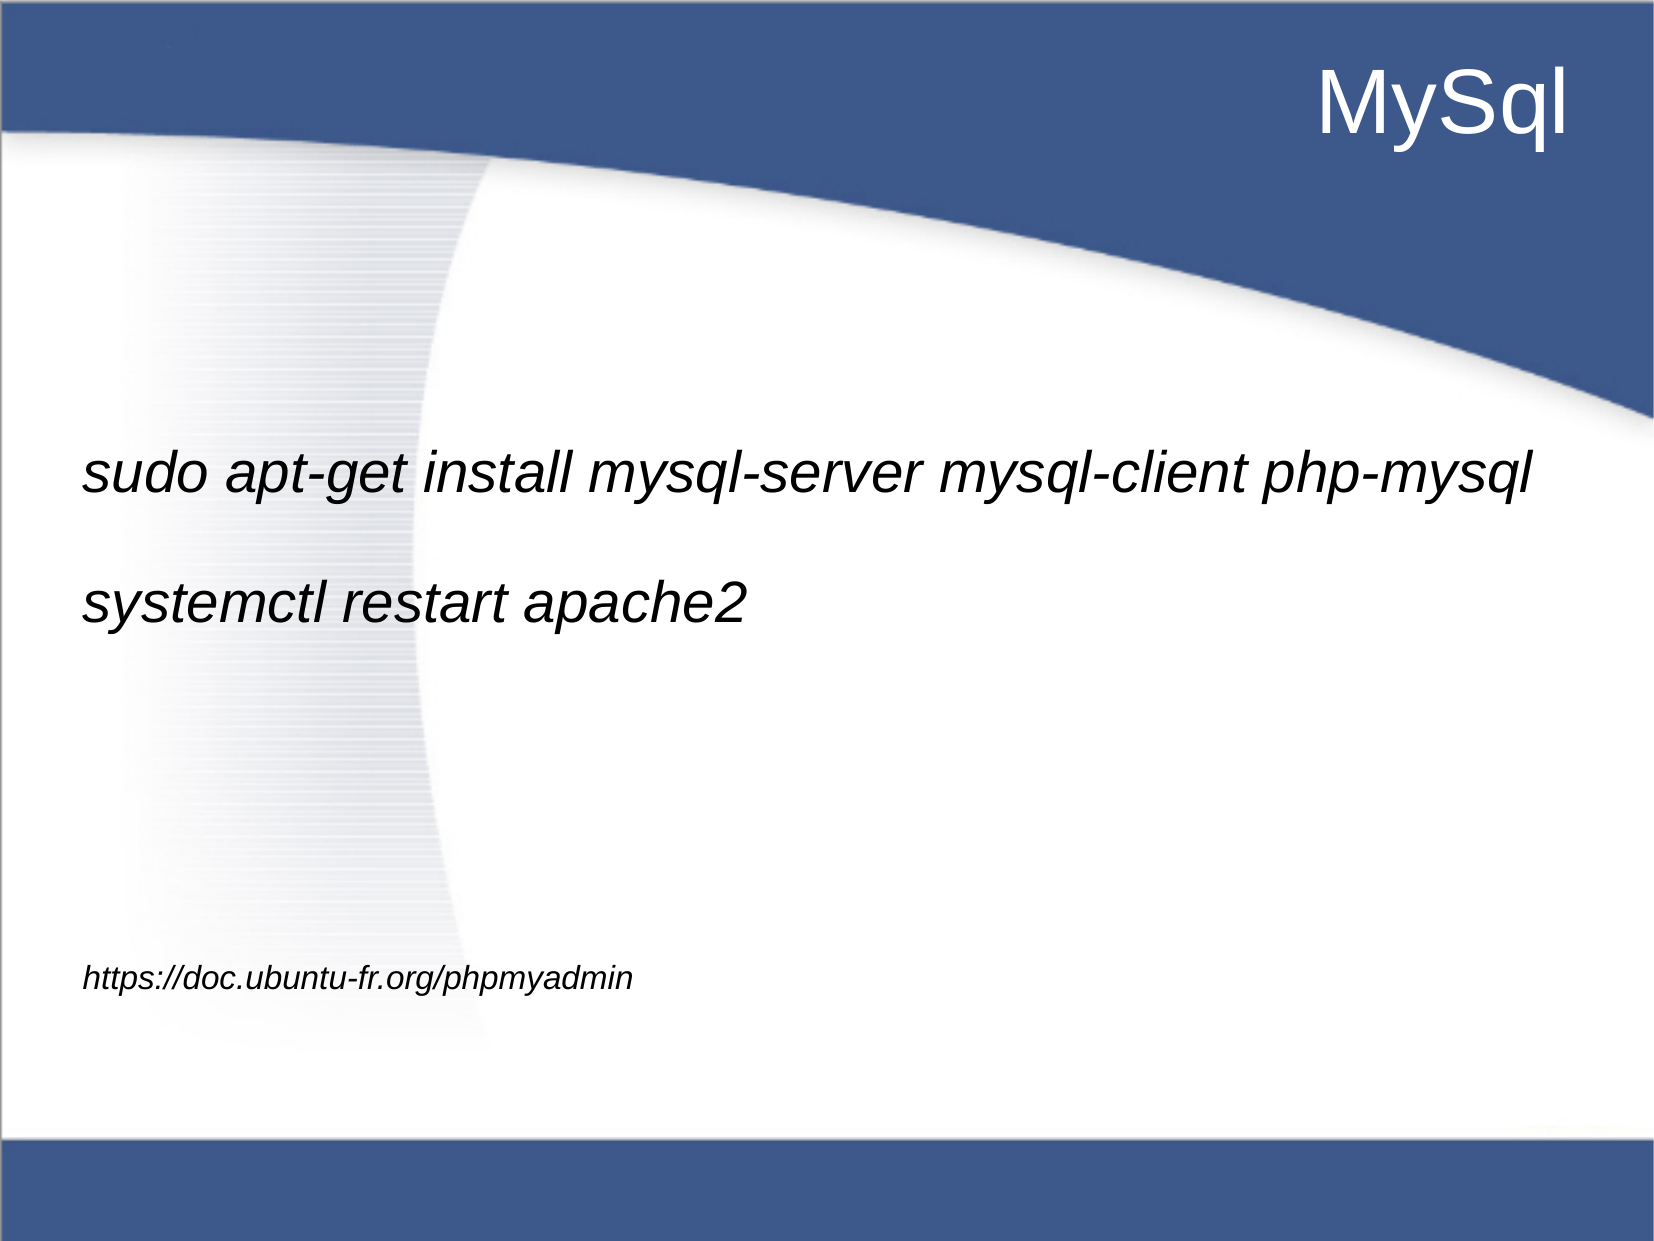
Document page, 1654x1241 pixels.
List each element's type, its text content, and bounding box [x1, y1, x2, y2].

picture [0, 0, 1654, 1241]
subtitle sudo apt-get install mysql-server mysql-client php-mysql systemctl restart apache2 https://doc.ubuntu-fr.org/phpmyadmin [82, 290, 1571, 1010]
title MySql [82, 49, 1571, 257]
